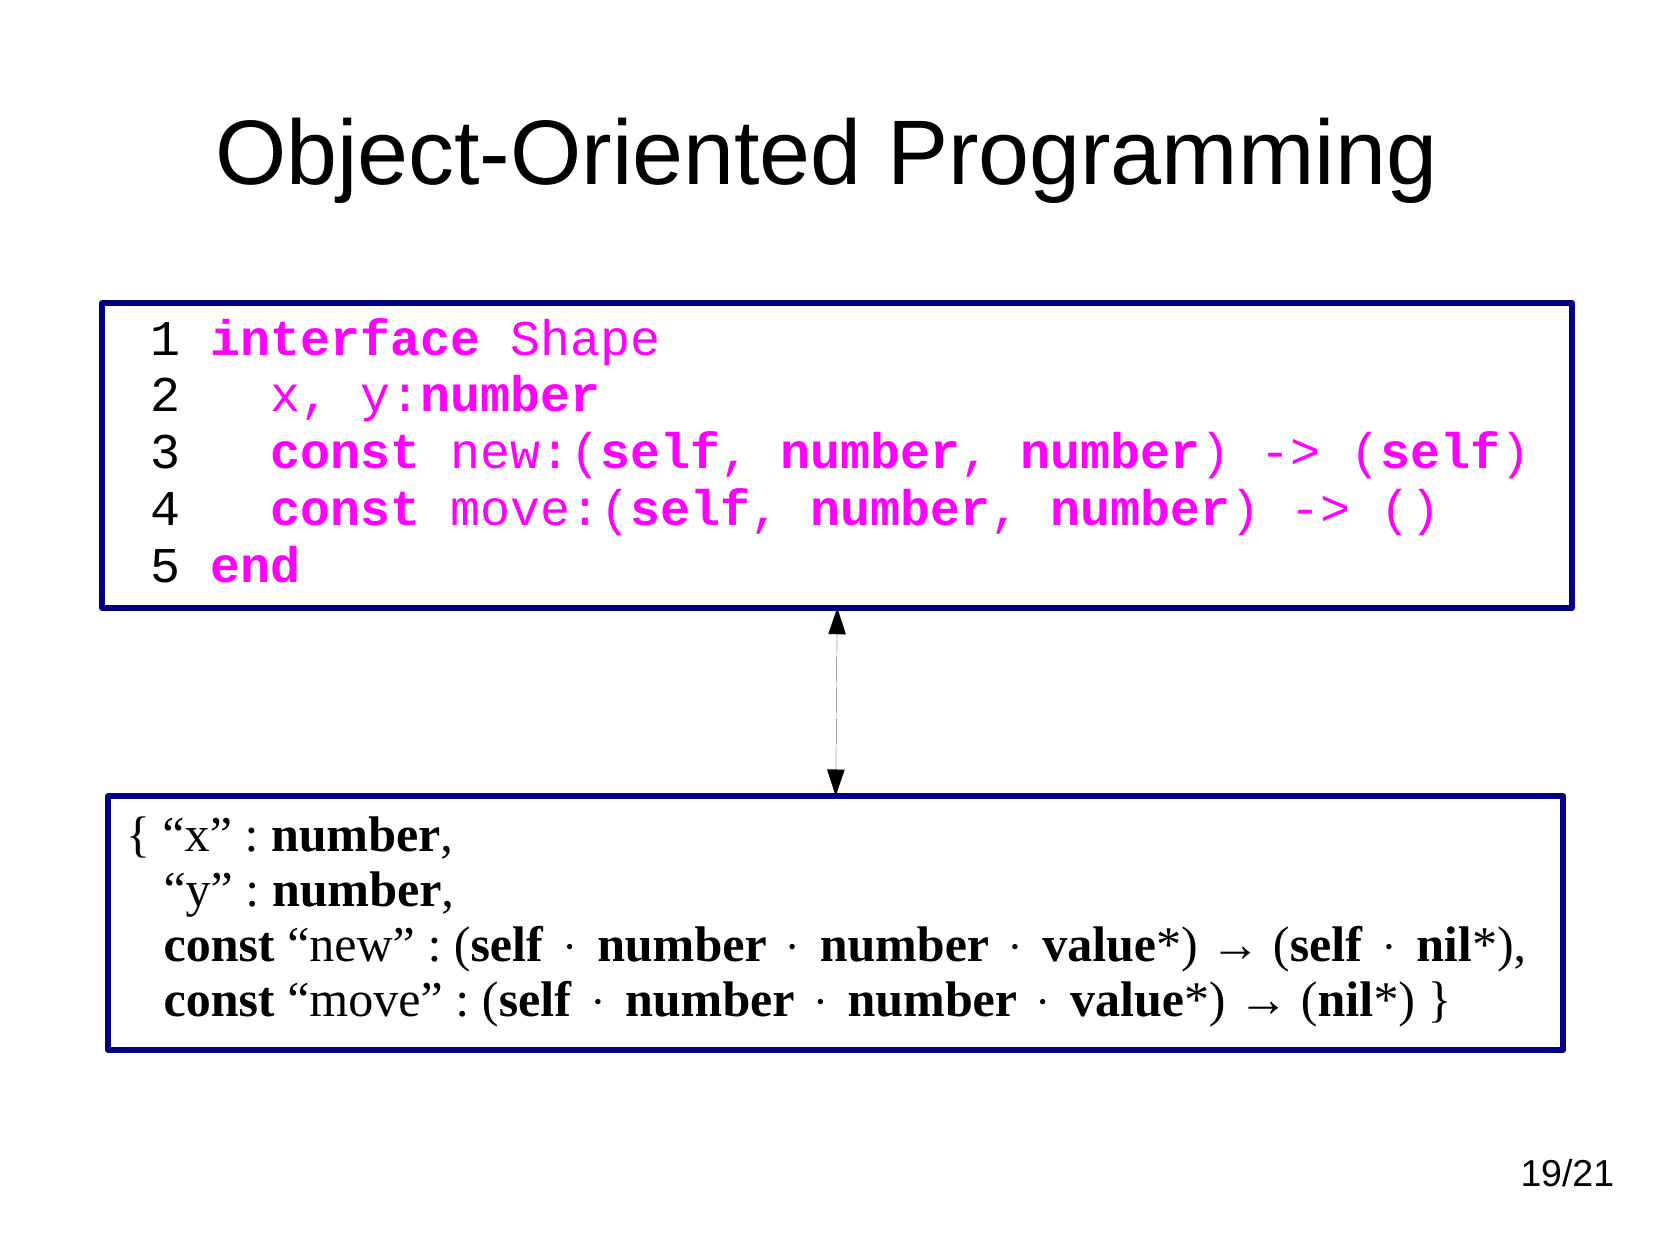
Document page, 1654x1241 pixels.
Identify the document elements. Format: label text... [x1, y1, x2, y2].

text_box 1 interface Shape 2 x, y:number 3 const new:(self, number, number) -> (self) 4 const move:(self, number, number) -> () 5 end [102, 303, 1573, 586]
text_box { “x” : number, “y” : number, const “new” : (self × number × number × value*) → (self × nil*), const “move” : (self × number × number × value*) → (nil*) } [108, 796, 1564, 1051]
text_box 19/21 [1495, 1145, 1630, 1216]
title Object-Oriented Programming [82, 49, 1571, 257]
